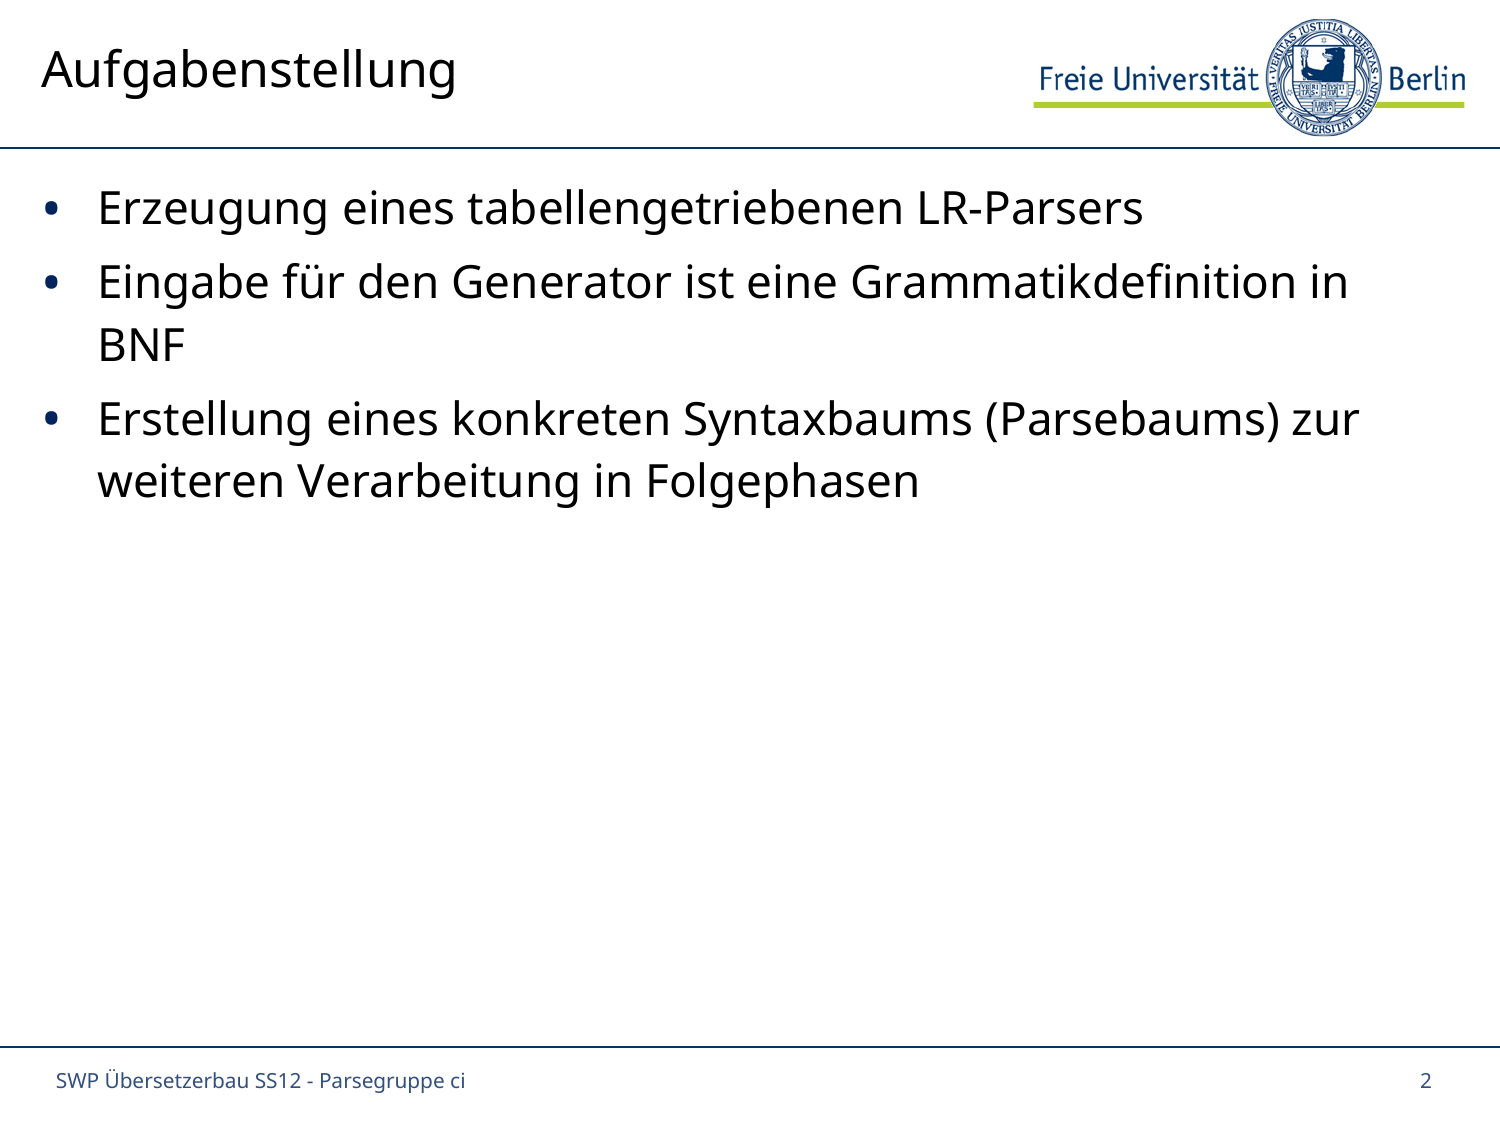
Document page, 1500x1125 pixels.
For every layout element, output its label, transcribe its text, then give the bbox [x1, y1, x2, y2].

list Erzeugung eines tabellengetriebenen LR-Parsers Eingabe für den Generator ist eine Grammatikdefinition in BNF Erstellung eines konkreten Syntaxbaums (Parsebaums) zur weiteren Verarbeitung in Folgephasen [41, 175, 1447, 919]
picture [1033, 19, 1470, 137]
title Aufgabenstellung [41, 0, 1016, 138]
